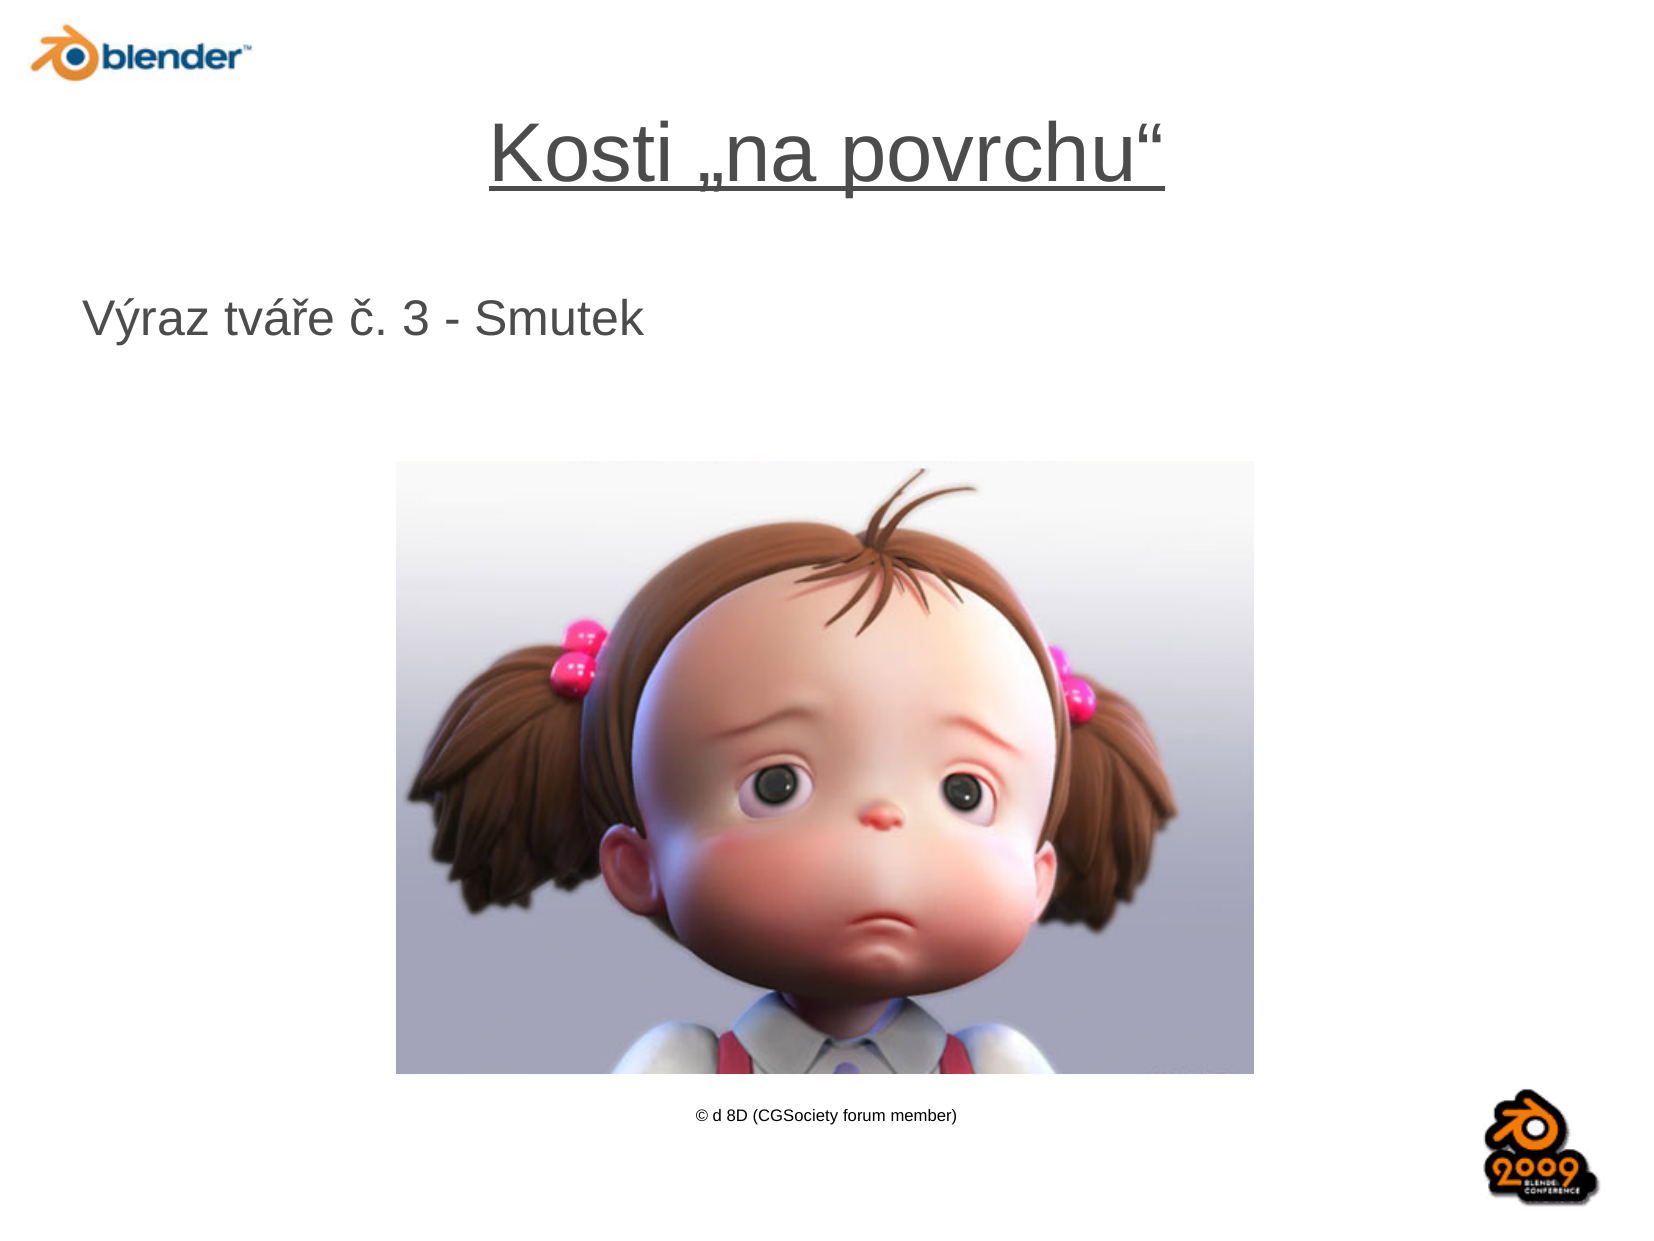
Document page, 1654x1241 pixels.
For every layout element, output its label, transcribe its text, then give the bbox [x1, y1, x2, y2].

picture [1476, 1085, 1602, 1211]
list Výraz tváře č. 3 - Smutek © d 8D (CGSociety forum member) [82, 290, 1571, 1125]
title Kosti „na povrchu“ [82, 49, 1571, 257]
picture [396, 461, 1254, 1074]
picture [15, 18, 266, 89]
